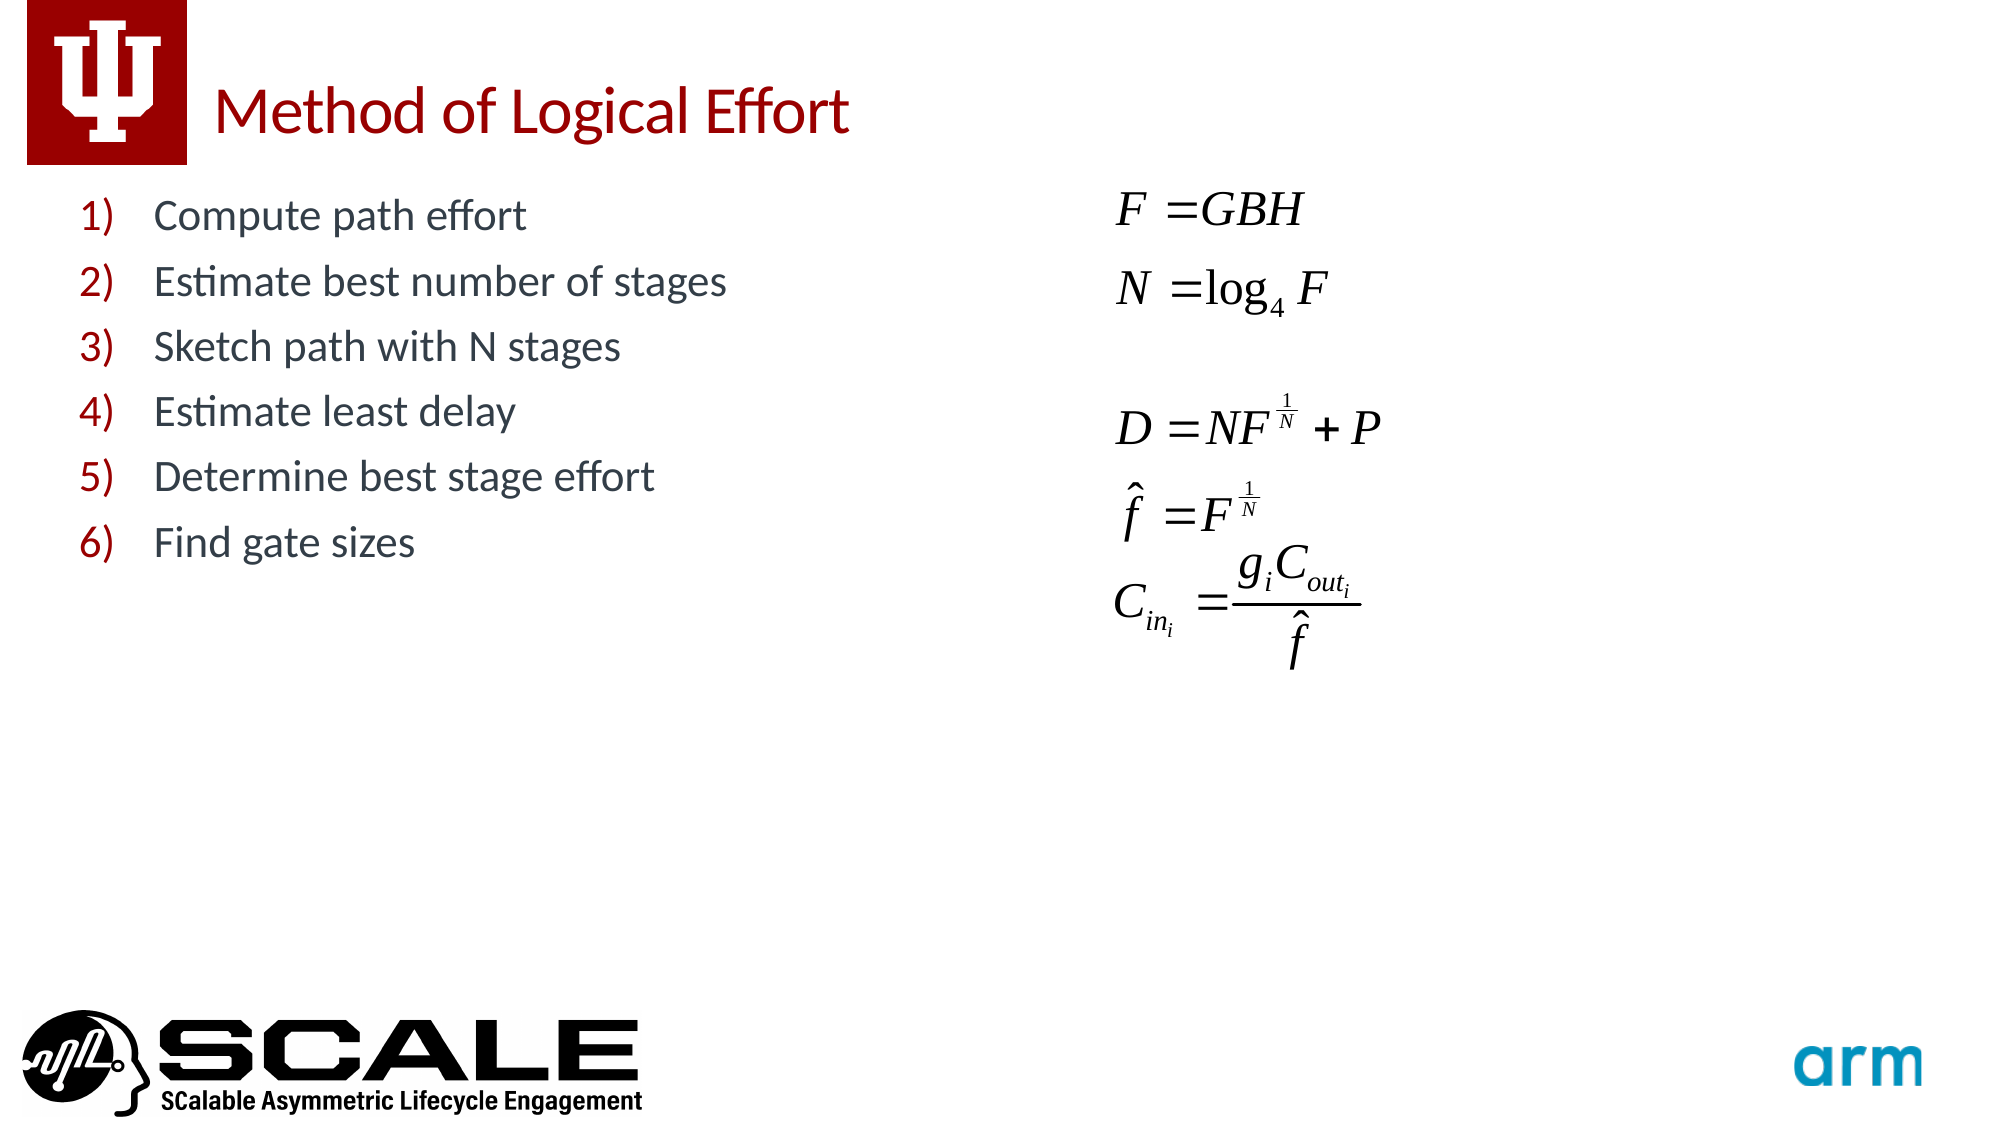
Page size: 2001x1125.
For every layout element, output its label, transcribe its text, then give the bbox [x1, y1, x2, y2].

list Compute path effort Estimate best number of stages Sketch path with N stages Estimate least delay Determine best stage effort Find gate sizes [78, 185, 1924, 941]
chart [1110, 185, 1314, 232]
chart [1110, 385, 1386, 451]
title Method of Logical Effort [213, 78, 1922, 186]
chart [1110, 260, 1336, 324]
chart [1110, 473, 1366, 676]
